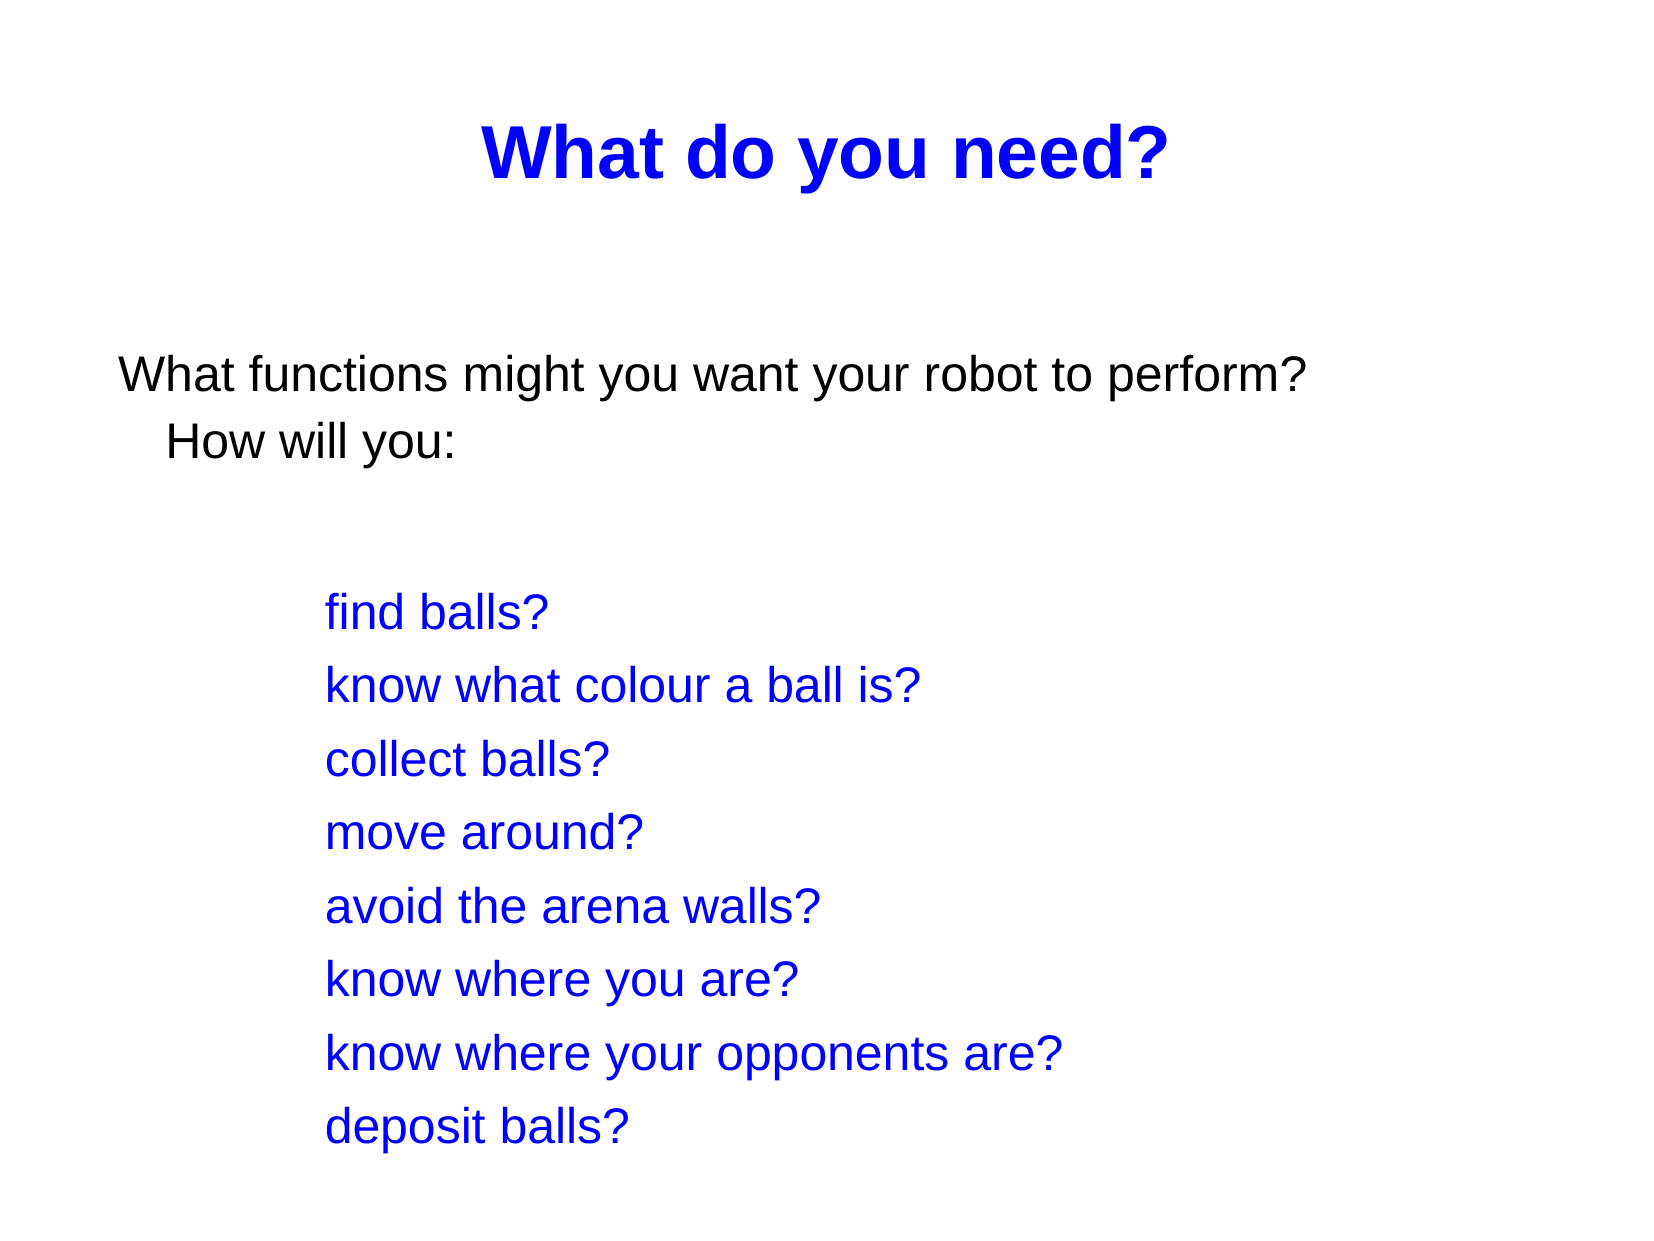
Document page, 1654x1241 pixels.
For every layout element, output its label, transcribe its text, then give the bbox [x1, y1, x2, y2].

title What do you need? [82, 49, 1571, 257]
list How will you: find balls? know what colour a ball is? collect balls? move around? avoid the arena walls? know where you are? know where your opponents are? deposit balls? [147, 413, 1572, 1214]
list What functions might you want your robot to perform? [82, 290, 1565, 414]
